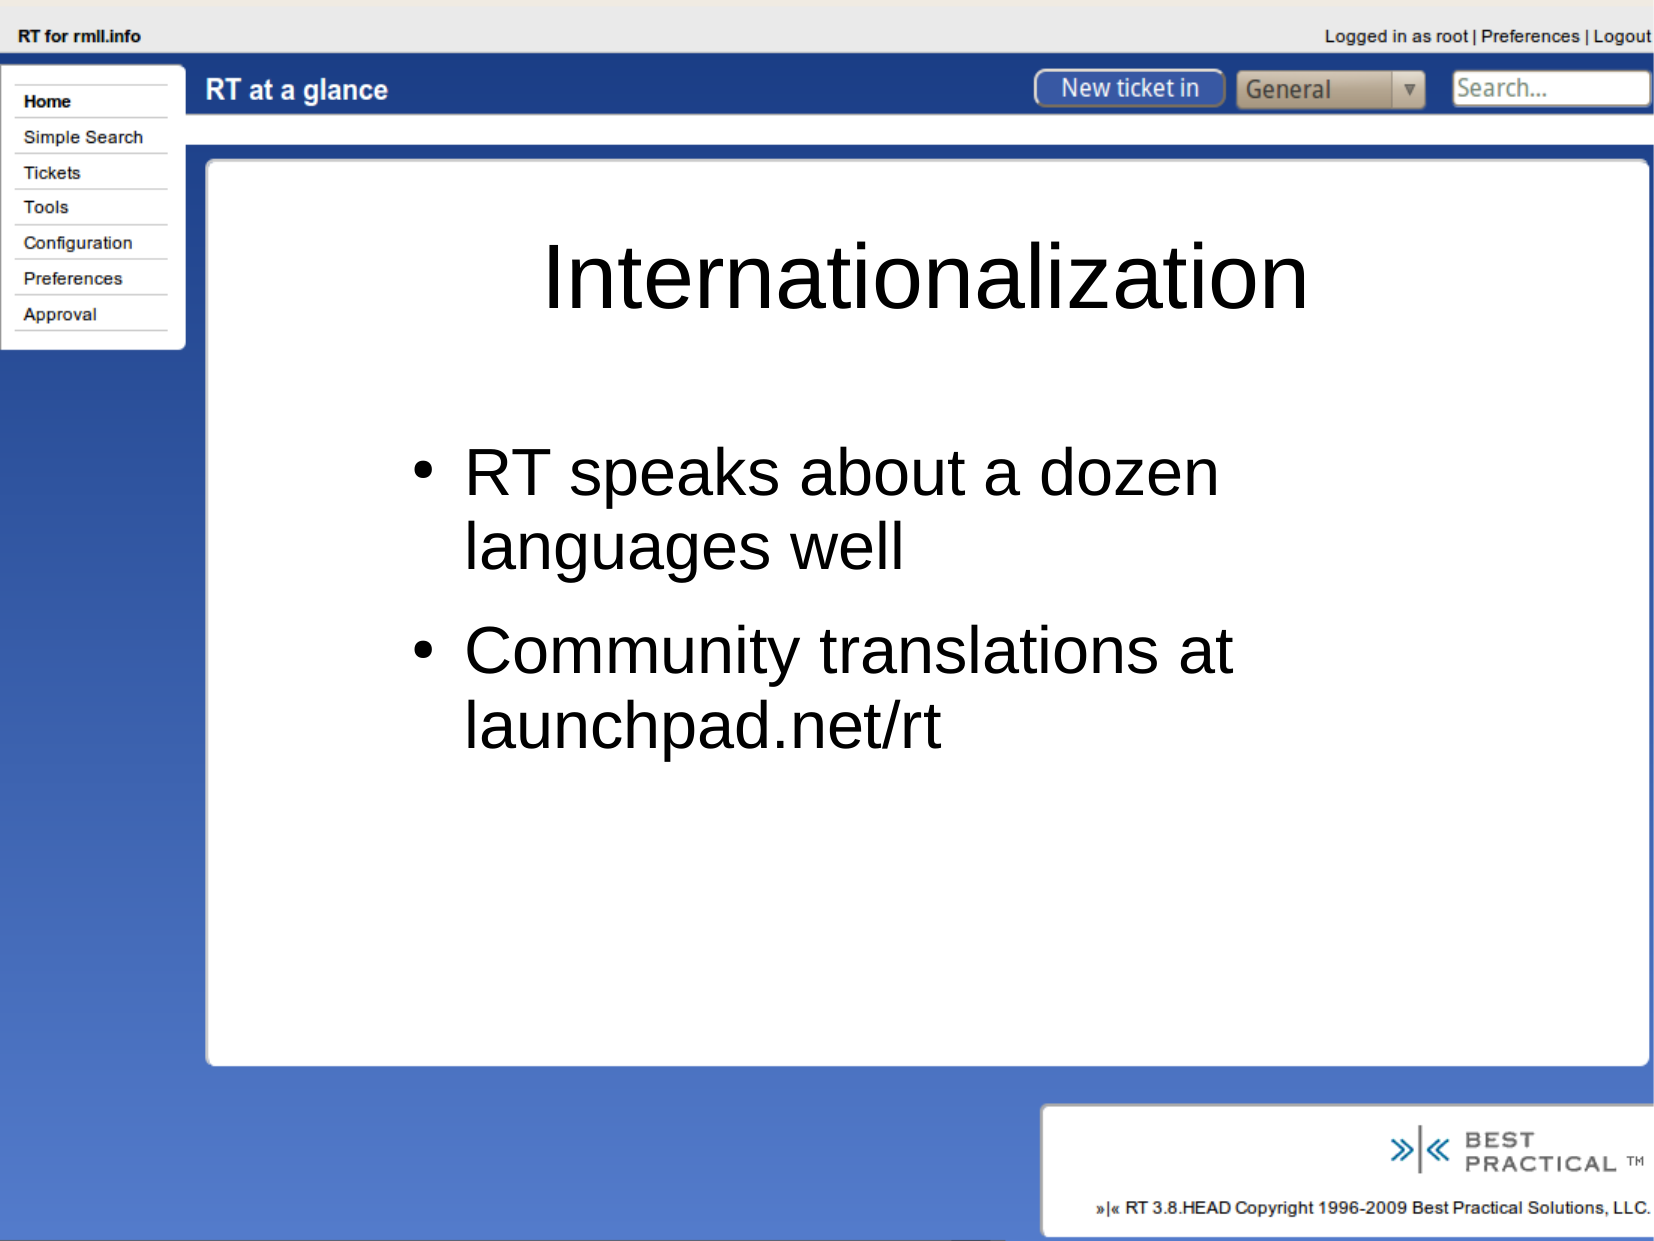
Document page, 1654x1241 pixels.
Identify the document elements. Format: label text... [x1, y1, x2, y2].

list RT speaks about a dozen languages well Community translations at launchpad.net/rt [393, 434, 1472, 1122]
title Internationalization [211, 177, 1642, 377]
picture [468, 0, 1654, 1241]
